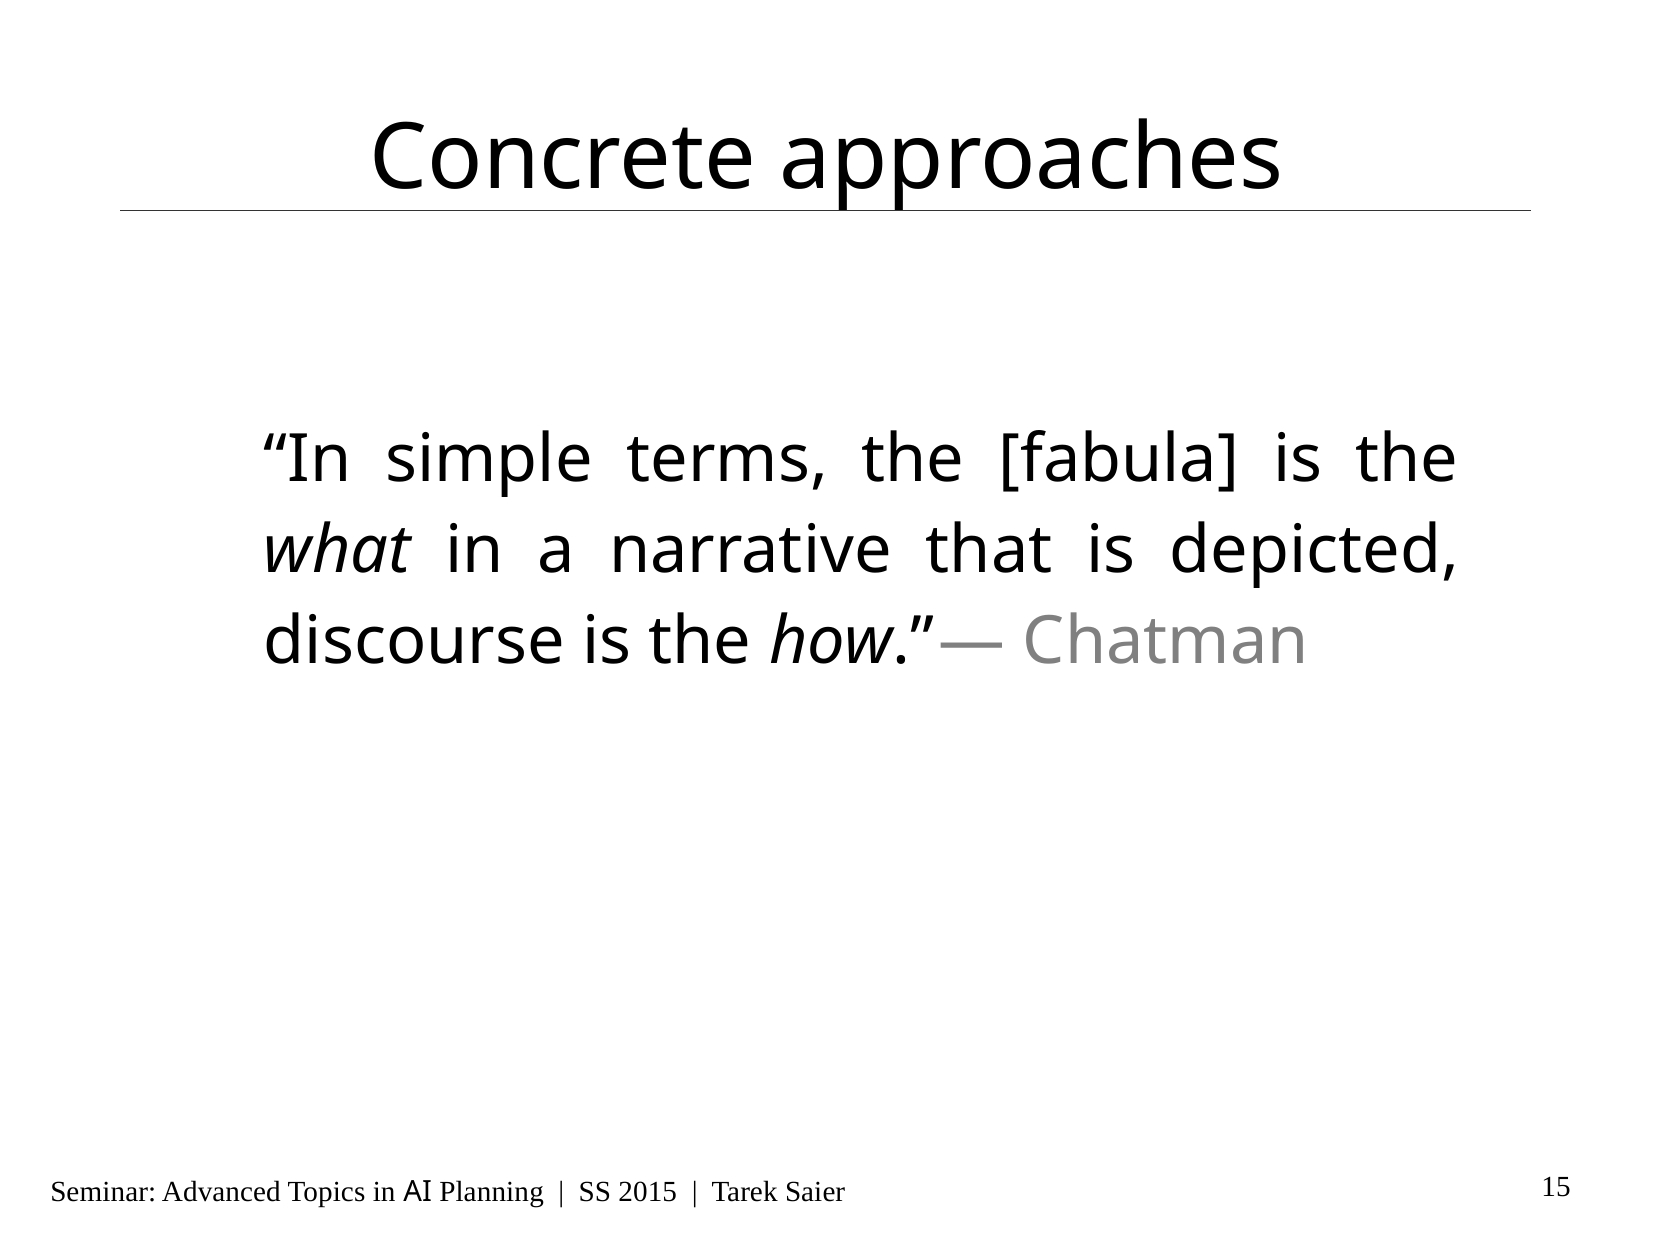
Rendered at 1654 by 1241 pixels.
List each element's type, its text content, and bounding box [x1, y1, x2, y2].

list “In simple terms, the [fabula] is the what in a narrative that is depicted, discourse is the how.” — Chatman [193, 290, 1461, 995]
title Concrete approaches [82, 49, 1571, 257]
